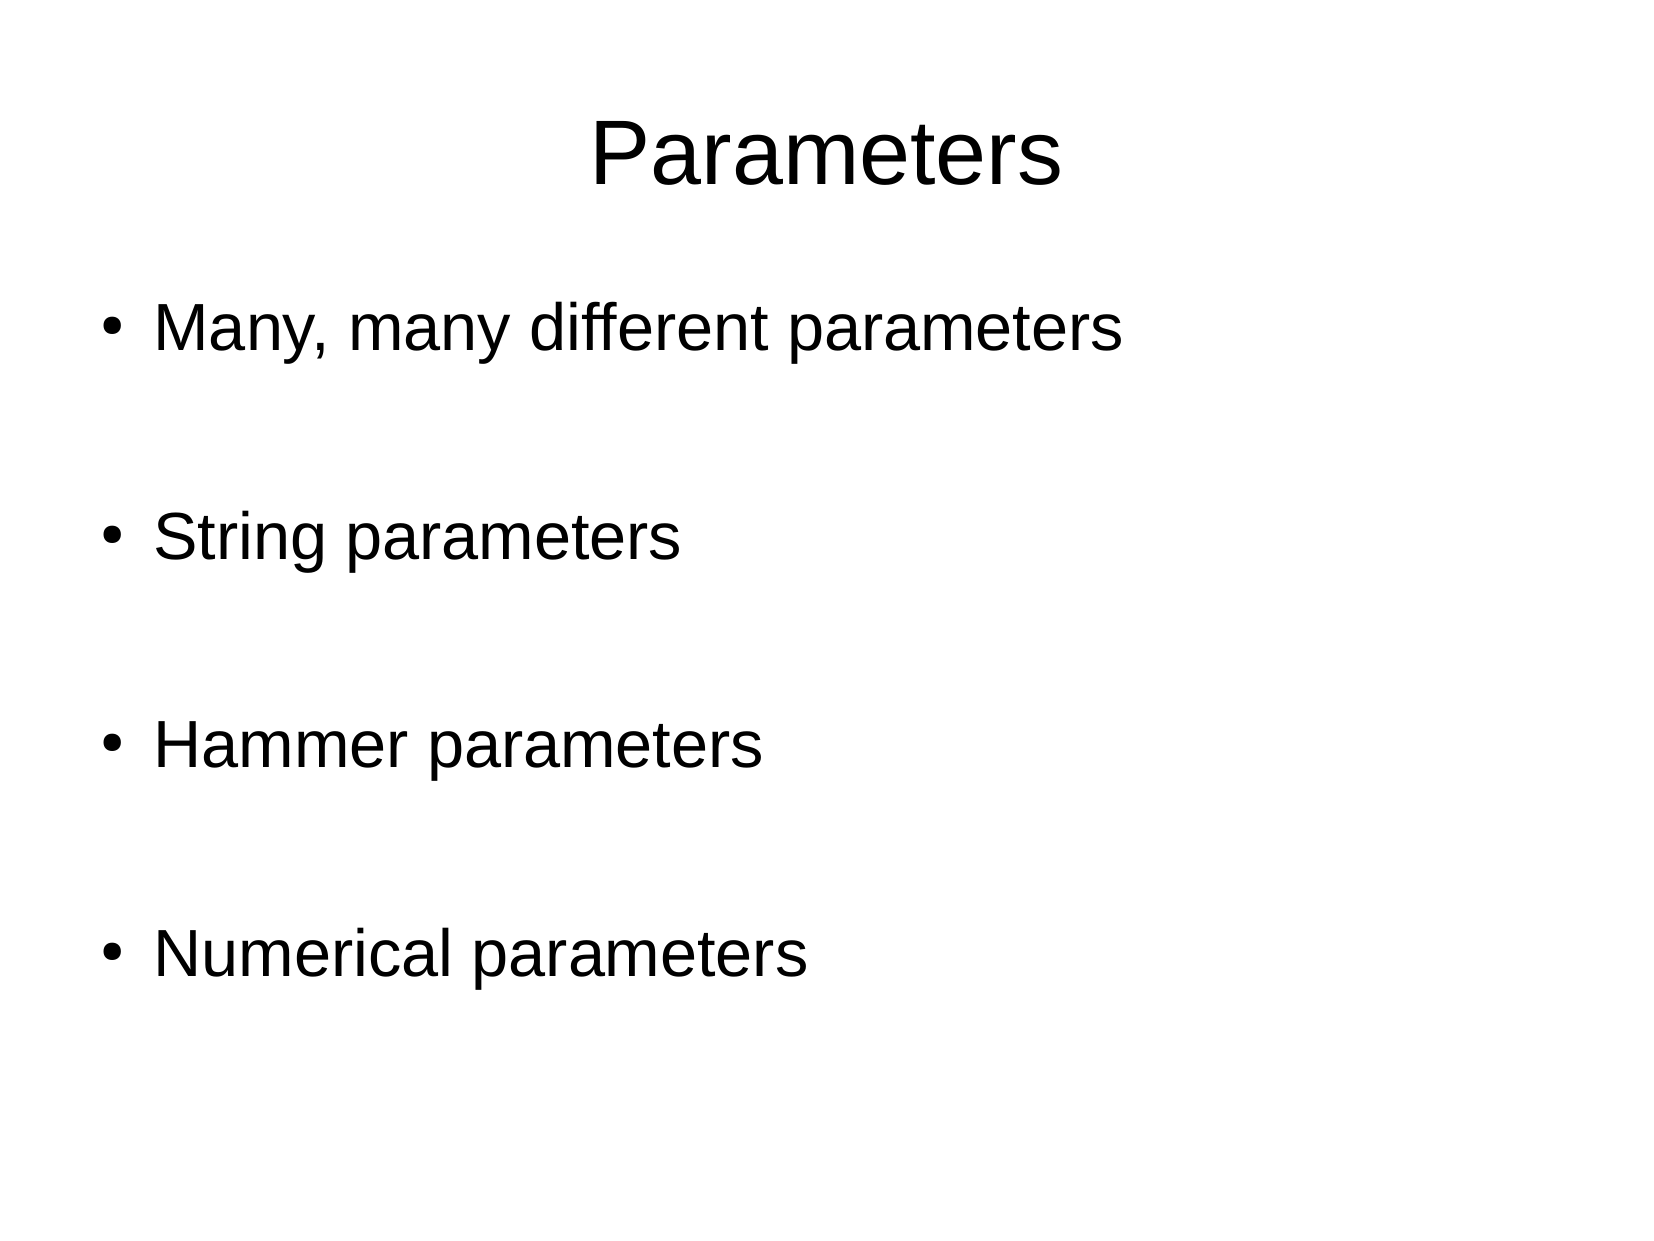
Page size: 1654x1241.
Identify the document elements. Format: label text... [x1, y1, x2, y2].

list Many, many different parameters String parameters Hammer parameters Numerical parameters [82, 290, 1571, 1010]
title Parameters [82, 49, 1571, 257]
